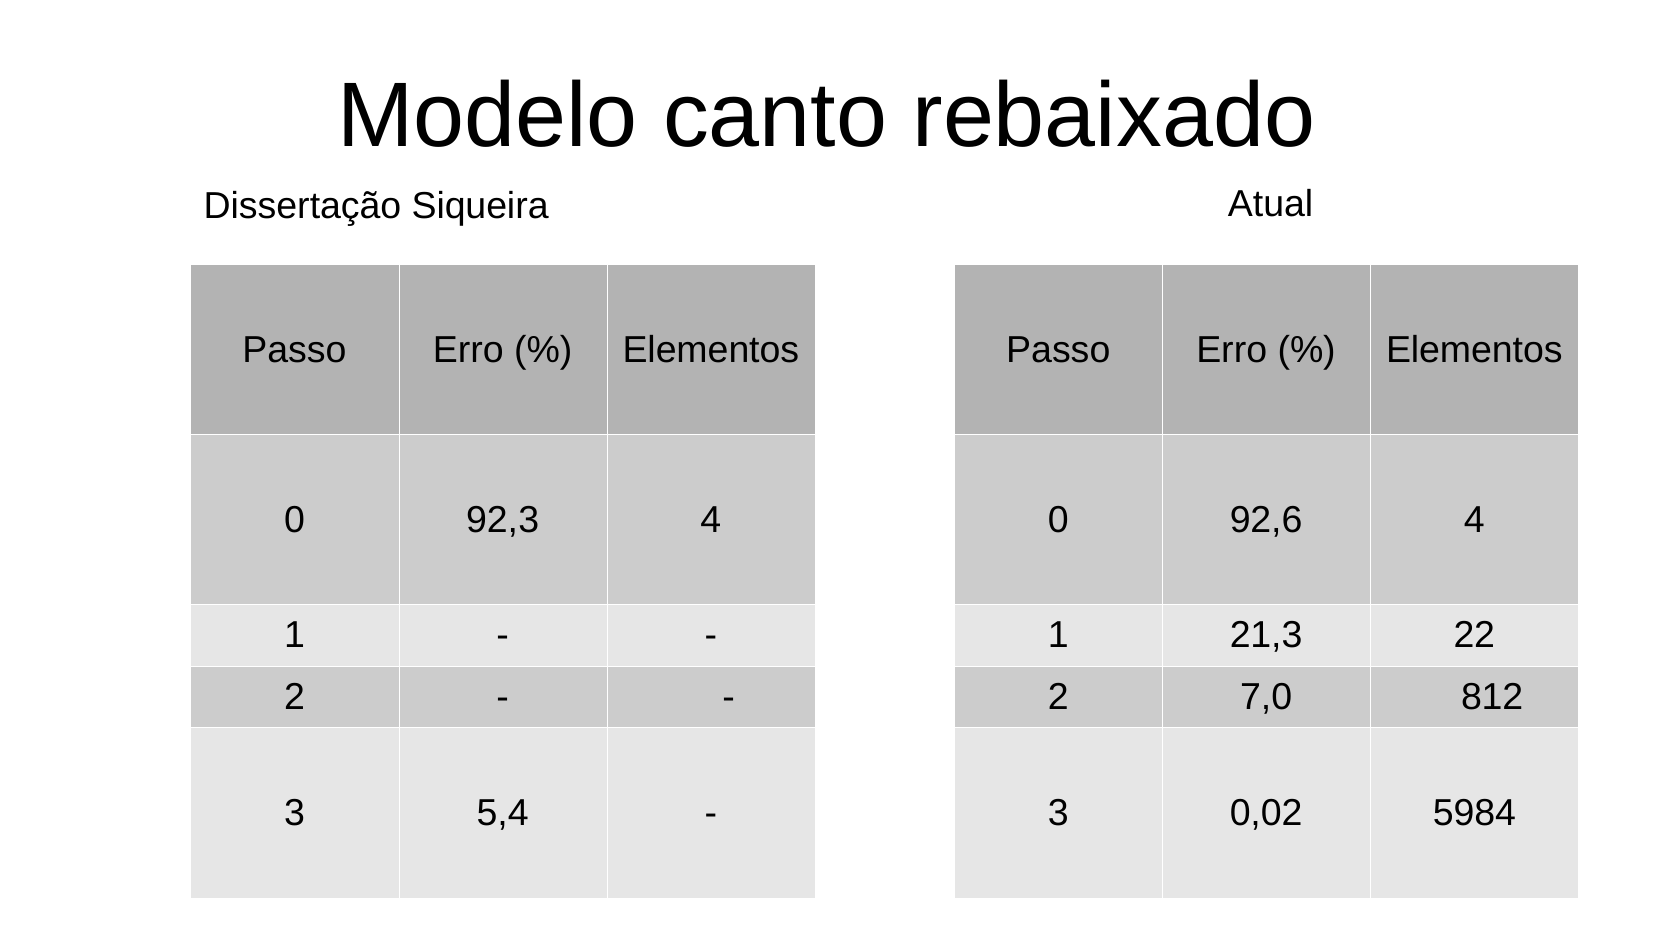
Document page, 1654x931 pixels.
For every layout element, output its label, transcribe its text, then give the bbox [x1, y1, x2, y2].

table_cell - [608, 605, 815, 666]
table_cell 0,02 [1163, 728, 1370, 898]
table_cell 1 [955, 605, 1162, 666]
table_cell 2 [955, 667, 1162, 727]
table_header Erro (%) [1163, 265, 1370, 434]
table_cell 7,0 [1163, 667, 1370, 727]
table_header Erro (%) [400, 265, 607, 434]
table_cell 92,6 [1163, 435, 1370, 604]
table_header Elementos [1371, 265, 1578, 434]
table_cell - [400, 605, 607, 666]
table_cell 2 [191, 667, 399, 727]
table_cell 4 [608, 435, 815, 604]
text_box Dissertação Siqueira [188, 177, 615, 234]
table_header Passo [191, 265, 399, 434]
table_cell - [608, 728, 815, 898]
title Modelo canto rebaixado [82, 37, 1571, 193]
table_cell 0 [191, 435, 399, 604]
table_cell 812 [1371, 667, 1578, 727]
table_cell 3 [955, 728, 1162, 898]
table_cell 5,4 [400, 728, 607, 898]
table_cell 92,3 [400, 435, 607, 604]
table_cell - [400, 667, 607, 727]
table_cell 22 [1371, 605, 1578, 666]
table_cell 1 [191, 605, 399, 666]
table_cell 3 [191, 728, 399, 898]
table_cell 5984 [1371, 728, 1578, 898]
text_box Atual [1213, 175, 1359, 233]
table_cell 21,3 [1163, 605, 1370, 666]
table_header Elementos [608, 265, 815, 434]
table_cell - [608, 667, 815, 727]
table_header Passo [955, 265, 1162, 434]
table_cell 4 [1371, 435, 1578, 604]
table_cell 0 [955, 435, 1162, 604]
